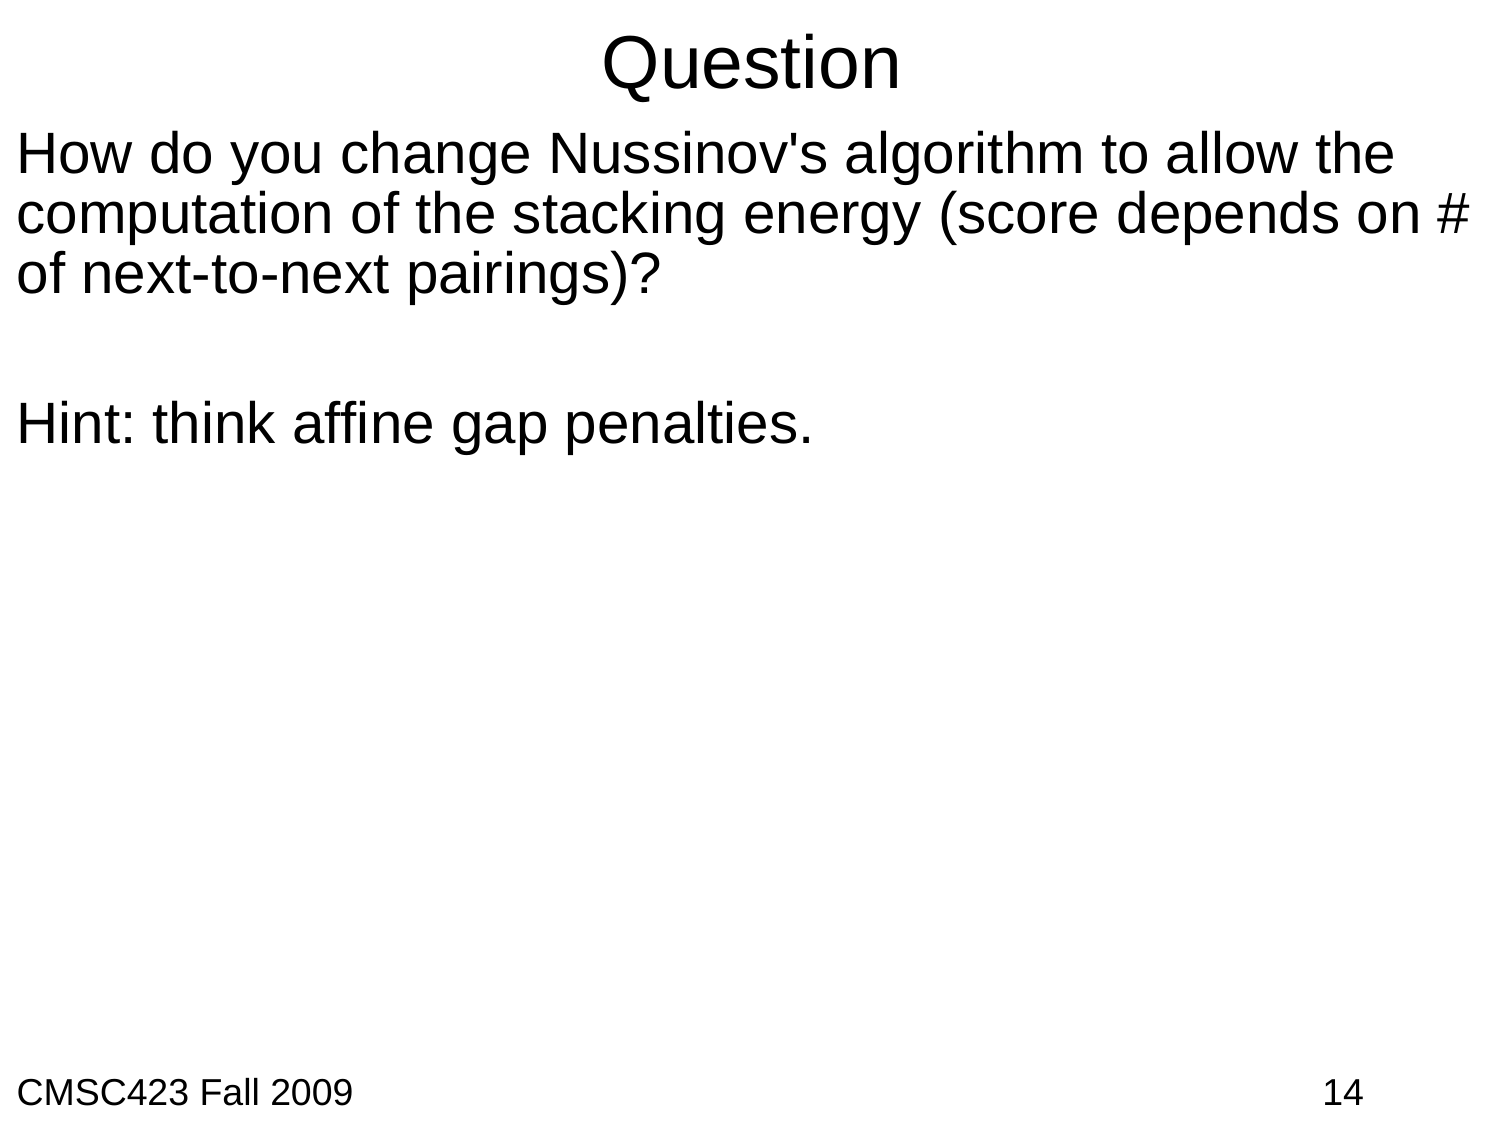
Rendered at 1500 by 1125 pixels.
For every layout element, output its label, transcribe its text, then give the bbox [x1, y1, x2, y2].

list How do you change Nussinov's algorithm to allow the computation of the stacking energy (score depends on # of next-to-next pairings)? Hint: think affine gap penalties. [16, 124, 1485, 1072]
title Question [19, 9, 1485, 116]
